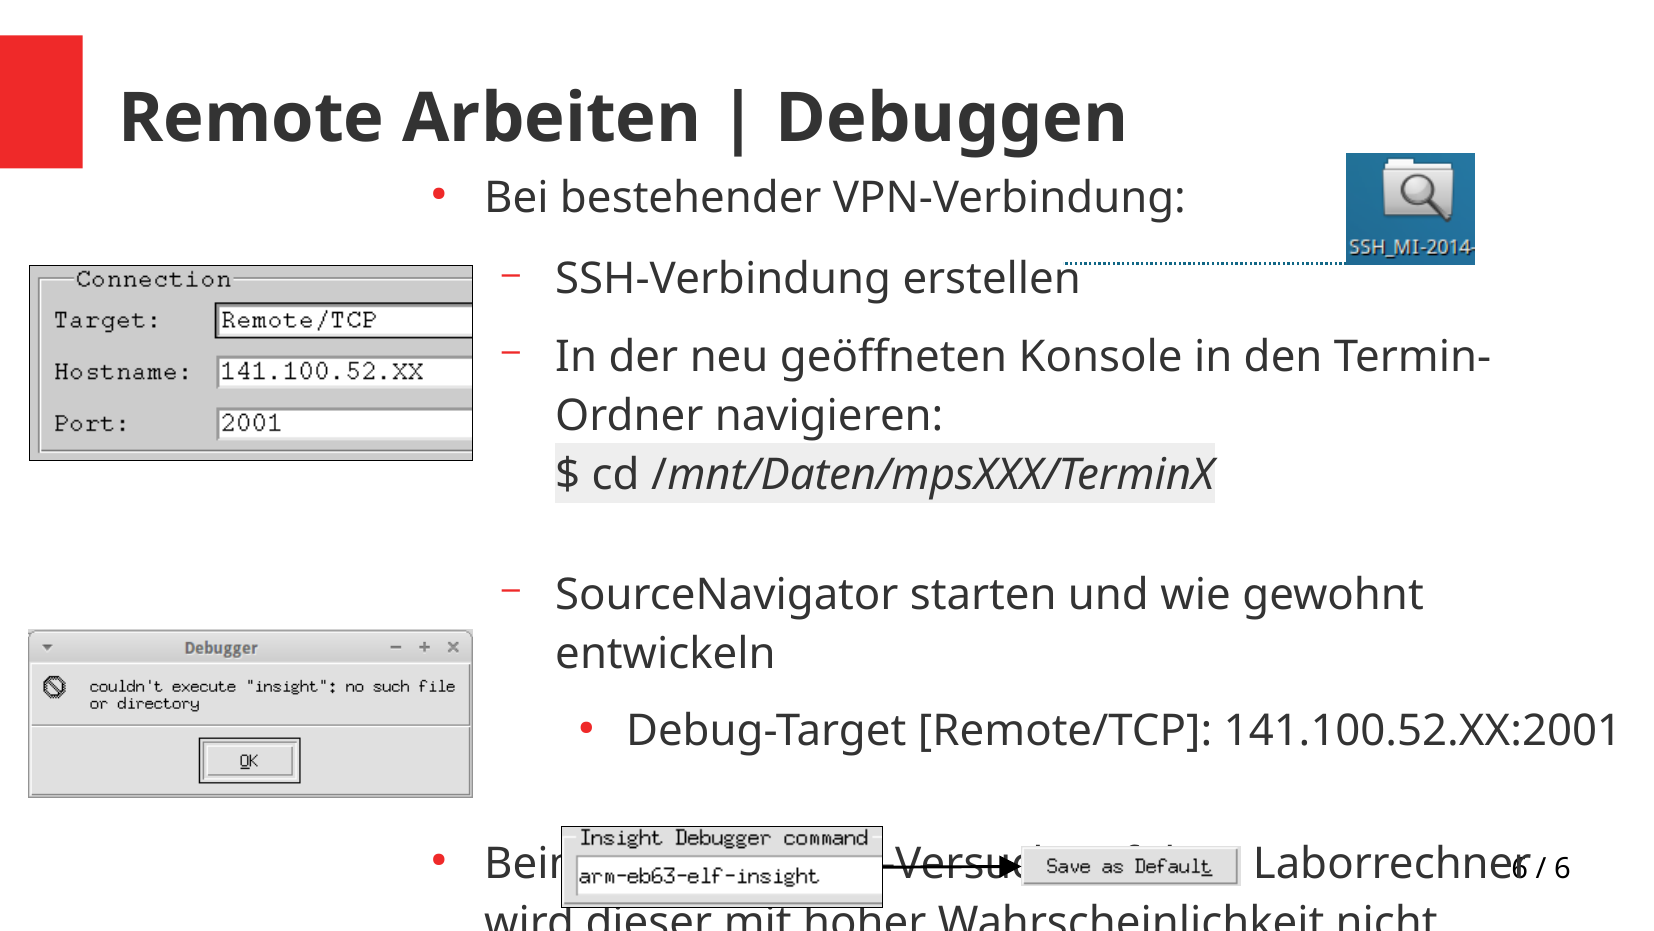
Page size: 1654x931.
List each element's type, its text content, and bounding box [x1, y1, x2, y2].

picture [28, 629, 473, 798]
picture [1021, 846, 1241, 886]
picture [561, 826, 883, 908]
list Bei bestehender VPN-Verbindung: SSH-Verbindung erstellen In der neu geöffneten Konsole in den Termin-Ordner navigieren: $ cd /mnt/Daten/mpsXXX/TerminX SourceNavigator starten und wie gewohnt entwickeln Debug-Target [Remote/TCP]: 141.100.52.XX:2001 Beim ersten Debug-Versuch auf dem Laborrechner wird dieser mit hoher Wahrscheinlichkeit nicht gelingen. Hierzu im Symbols-Fenster (indem alle Dateien gelistet sind) auf File → Project Preferences → Karteireiter „Others“ → „Insight Debugger command“ zu Folgendem ändern: [413, 165, 1625, 815]
picture [29, 265, 473, 461]
picture [1346, 153, 1475, 265]
title Remote Arbeiten | Debuggen [118, 37, 1654, 193]
